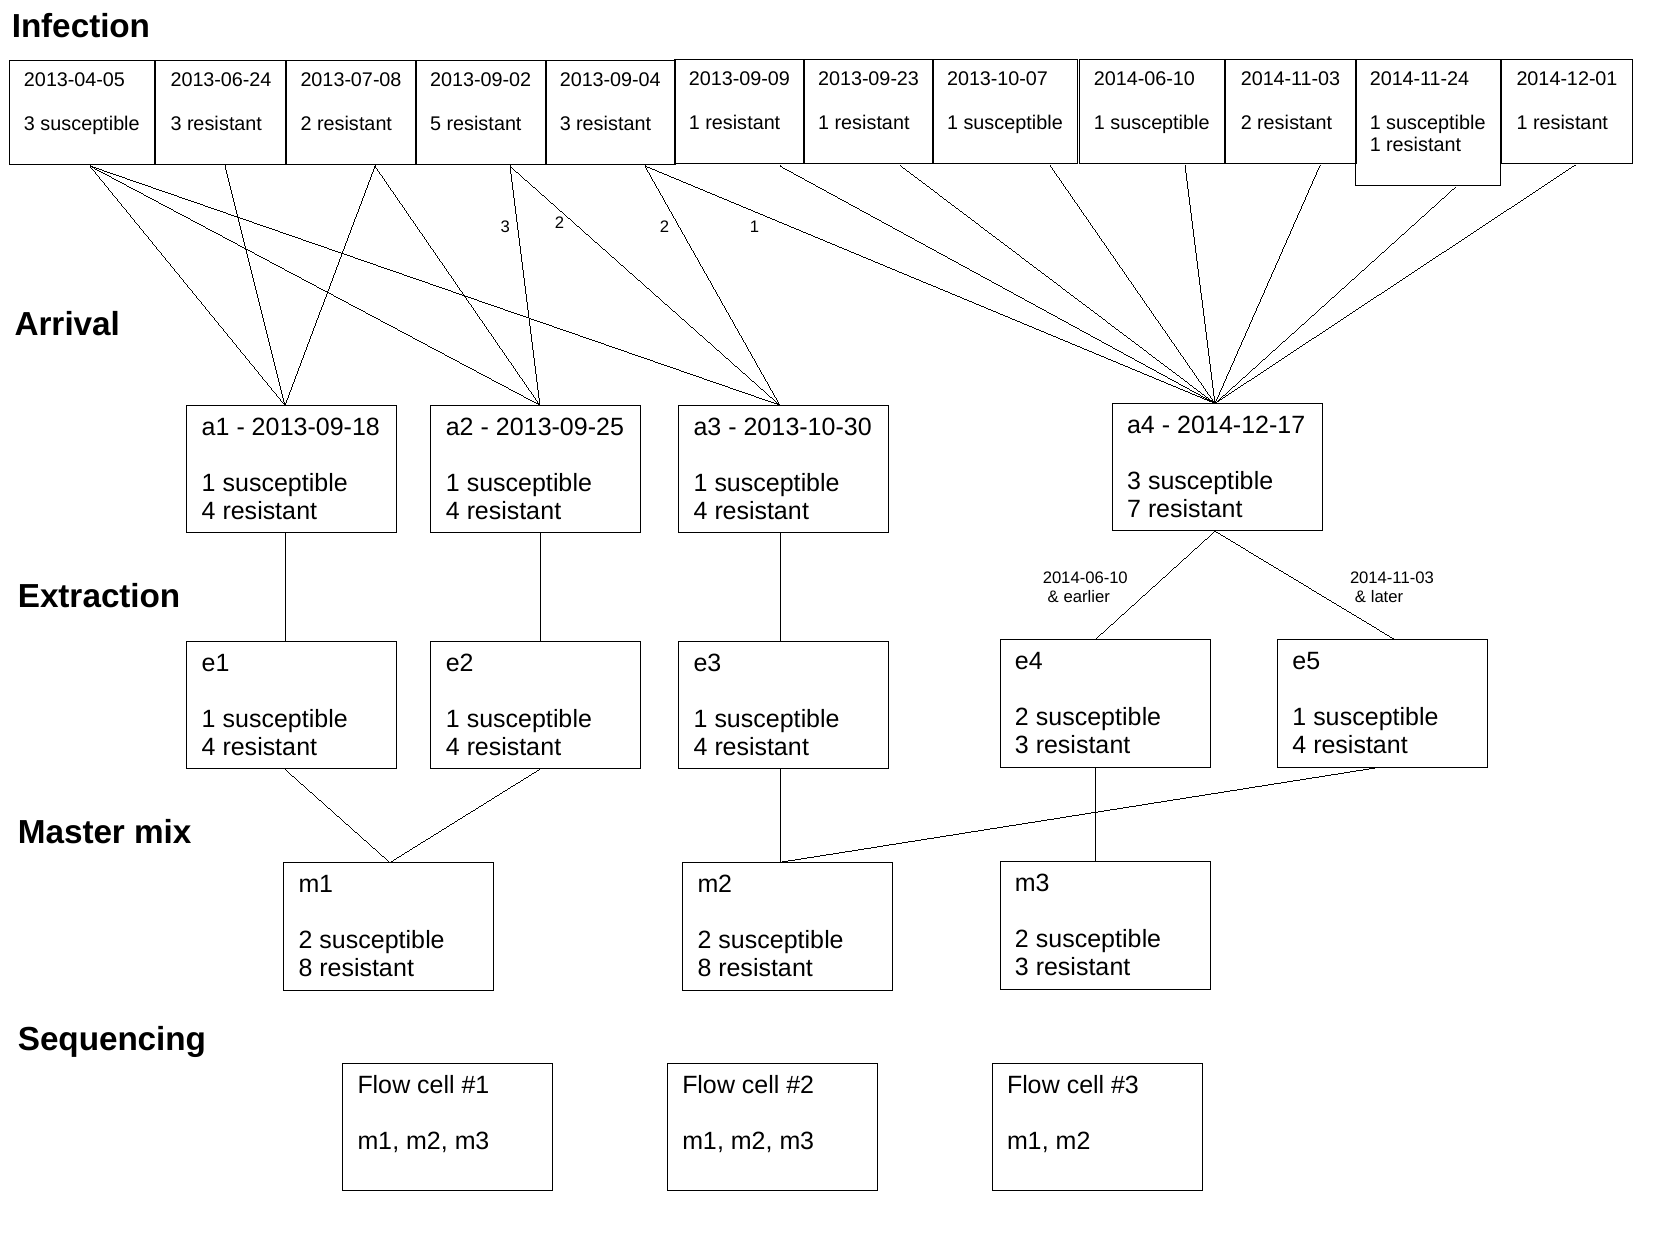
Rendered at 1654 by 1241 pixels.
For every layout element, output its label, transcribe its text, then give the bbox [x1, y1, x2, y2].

text_box m1 2 susceptible 8 resistant [283, 862, 494, 991]
text_box 2014-06-10 & earlier [1028, 560, 1149, 614]
text_box e5 1 susceptible 4 resistant [1277, 639, 1488, 768]
text_box 2013-09-04 3 resistant [545, 60, 676, 165]
text_box a2 - 2013-09-25 1 susceptible 4 resistant [430, 405, 641, 533]
text_box m3 2 susceptible 3 resistant [1000, 861, 1211, 990]
text_box a4 - 2014-12-17 3 susceptible 7 resistant [1112, 403, 1323, 531]
text_box Master mix [3, 806, 207, 859]
text_box 2013-06-24 3 resistant [155, 60, 285, 165]
text_box Flow cell #1 m1, m2, m3 [342, 1063, 553, 1191]
text_box 2013-10-07 1 susceptible [932, 59, 1078, 164]
text_box 1 [735, 210, 781, 244]
text_box 2 [540, 206, 586, 241]
text_box Flow cell #3 m1, m2 [992, 1063, 1203, 1191]
text_box e1 1 susceptible 4 resistant [186, 641, 397, 769]
text_box 2014-11-24 1 susceptible 1 resistant [1355, 59, 1501, 186]
text_box 2013-09-09 1 resistant [674, 59, 803, 164]
text_box Extraction [3, 570, 196, 623]
text_box 2013-09-02 5 resistant [415, 60, 545, 165]
text_box 2014-11-03 & later [1335, 560, 1456, 614]
text_box a3 - 2013-10-30 1 susceptible 4 resistant [678, 405, 889, 533]
text_box 2013-09-23 1 resistant [803, 59, 932, 164]
text_box 2013-04-05 3 susceptible [9, 60, 155, 165]
text_box m2 2 susceptible 8 resistant [682, 862, 893, 991]
text_box 2014-12-01 1 resistant [1501, 59, 1633, 164]
text_box e2 1 susceptible 4 resistant [430, 641, 641, 769]
text_box e3 1 susceptible 4 resistant [678, 641, 889, 769]
text_box 2013-07-08 2 resistant [285, 60, 415, 165]
text_box 2014-11-03 2 resistant [1225, 59, 1355, 164]
text_box e4 2 susceptible 3 resistant [1000, 639, 1211, 768]
text_box Sequencing [3, 1012, 221, 1066]
text_box a1 - 2013-09-18 1 susceptible 4 resistant [186, 405, 397, 533]
text_box 3 [485, 210, 516, 244]
text_box 2 [645, 210, 691, 244]
text_box Flow cell #2 m1, m2, m3 [667, 1063, 878, 1191]
text_box 2014-06-10 1 susceptible [1079, 59, 1225, 164]
text_box Arrival [0, 298, 136, 351]
text_box Infection [0, 0, 166, 53]
